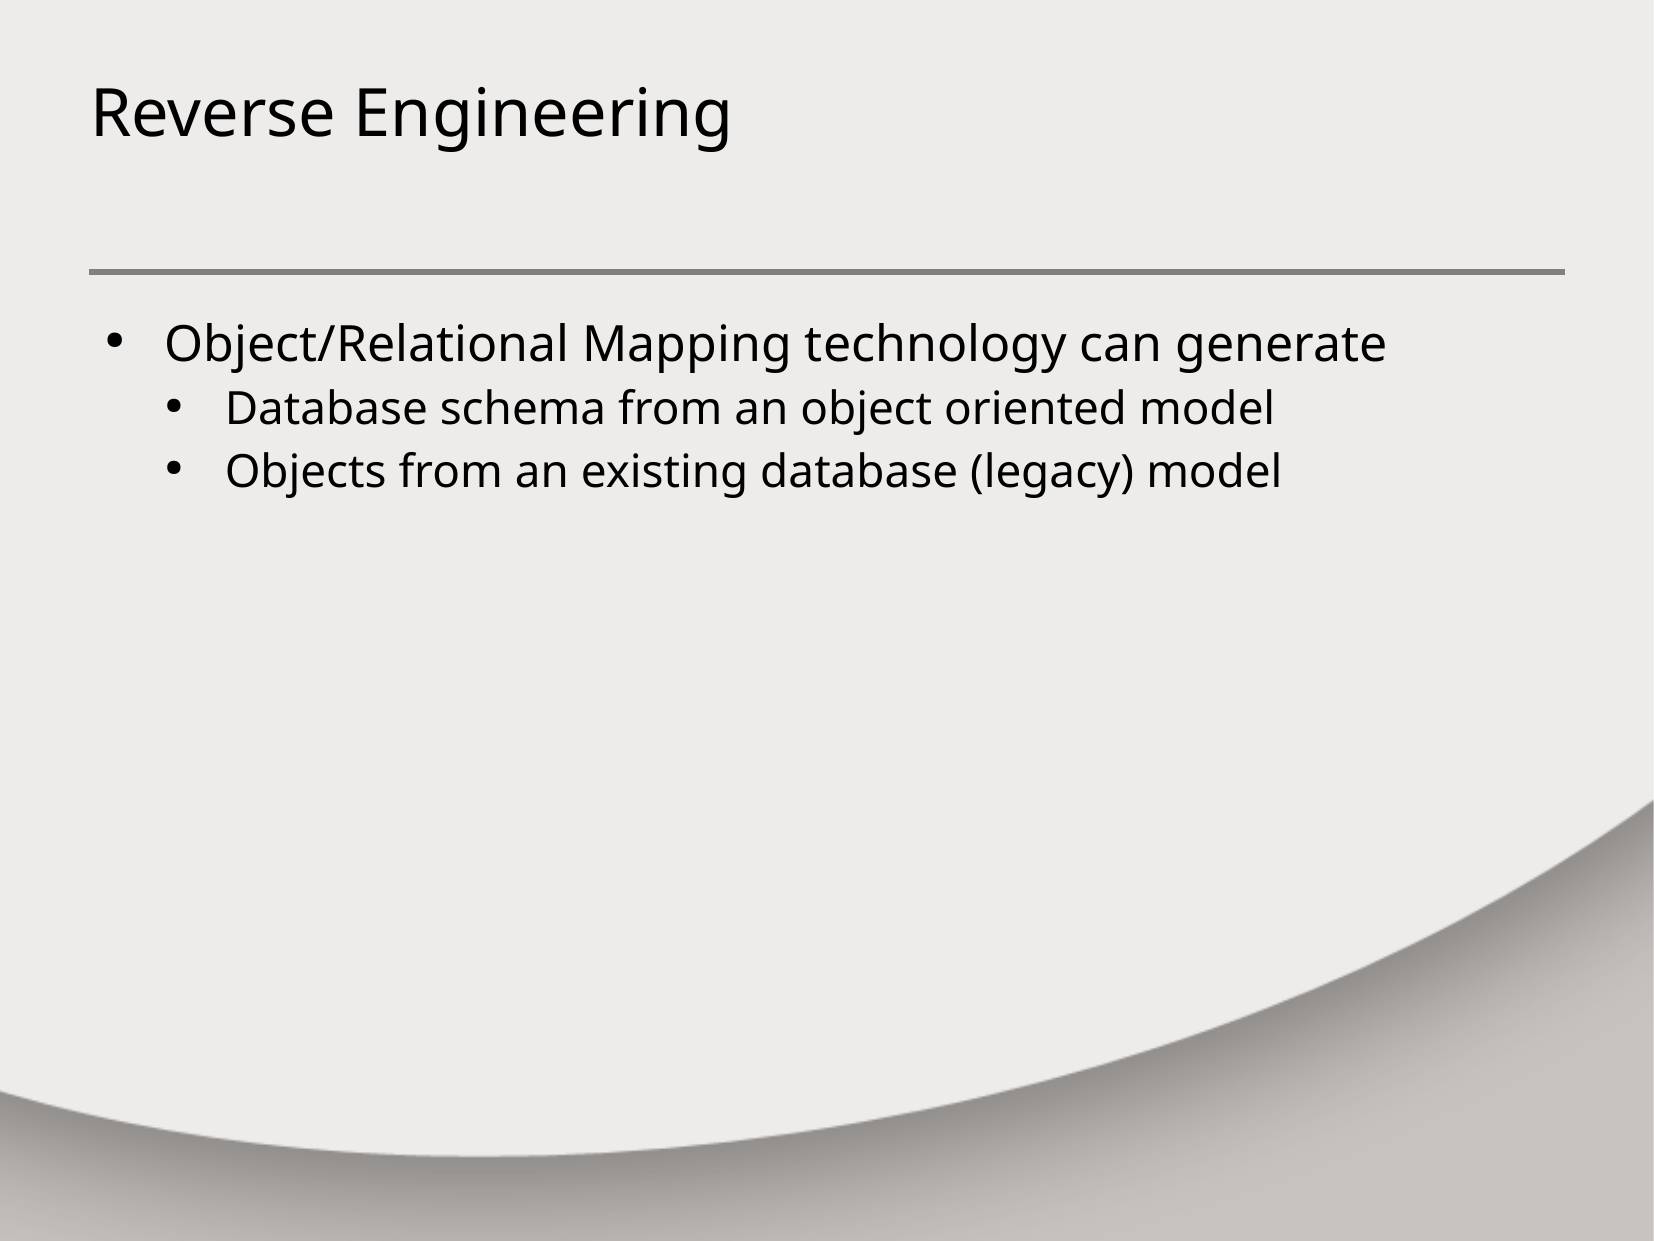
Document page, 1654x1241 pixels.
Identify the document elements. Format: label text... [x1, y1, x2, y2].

picture [0, 0, 1654, 1241]
text_box Object/Relational Mapping technology can generate Database schema from an object oriented model Objects from an existing database (legacy) model [90, 300, 1567, 1157]
title Reverse Engineering [90, 75, 1566, 238]
